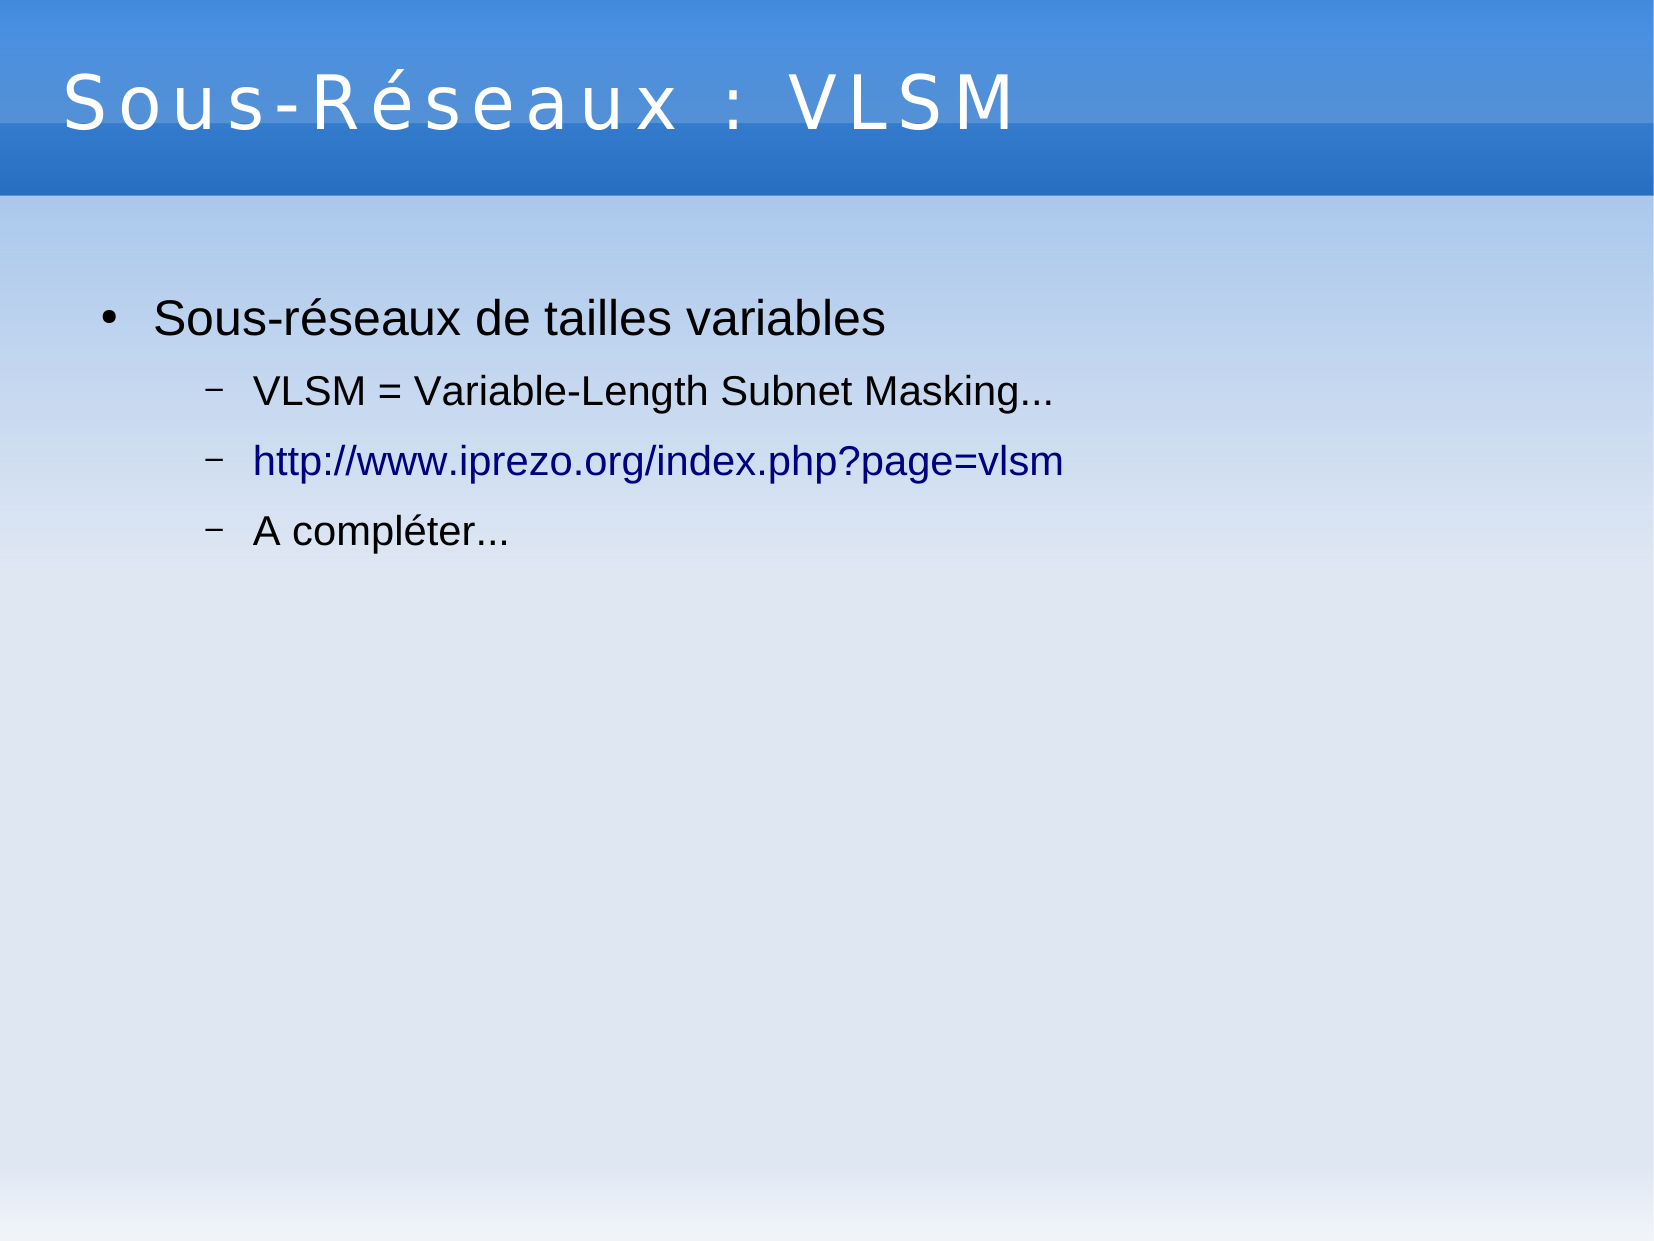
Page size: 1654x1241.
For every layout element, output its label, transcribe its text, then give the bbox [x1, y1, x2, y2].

list Sous-réseaux de tailles variables VLSM = Variable-Length Subnet Masking... http://www.iprezo.org/index.php?page=vlsm A compléter... [82, 290, 1571, 1109]
picture [0, 0, 1654, 1241]
title Sous-Réseaux : VLSM [62, 37, 1613, 171]
